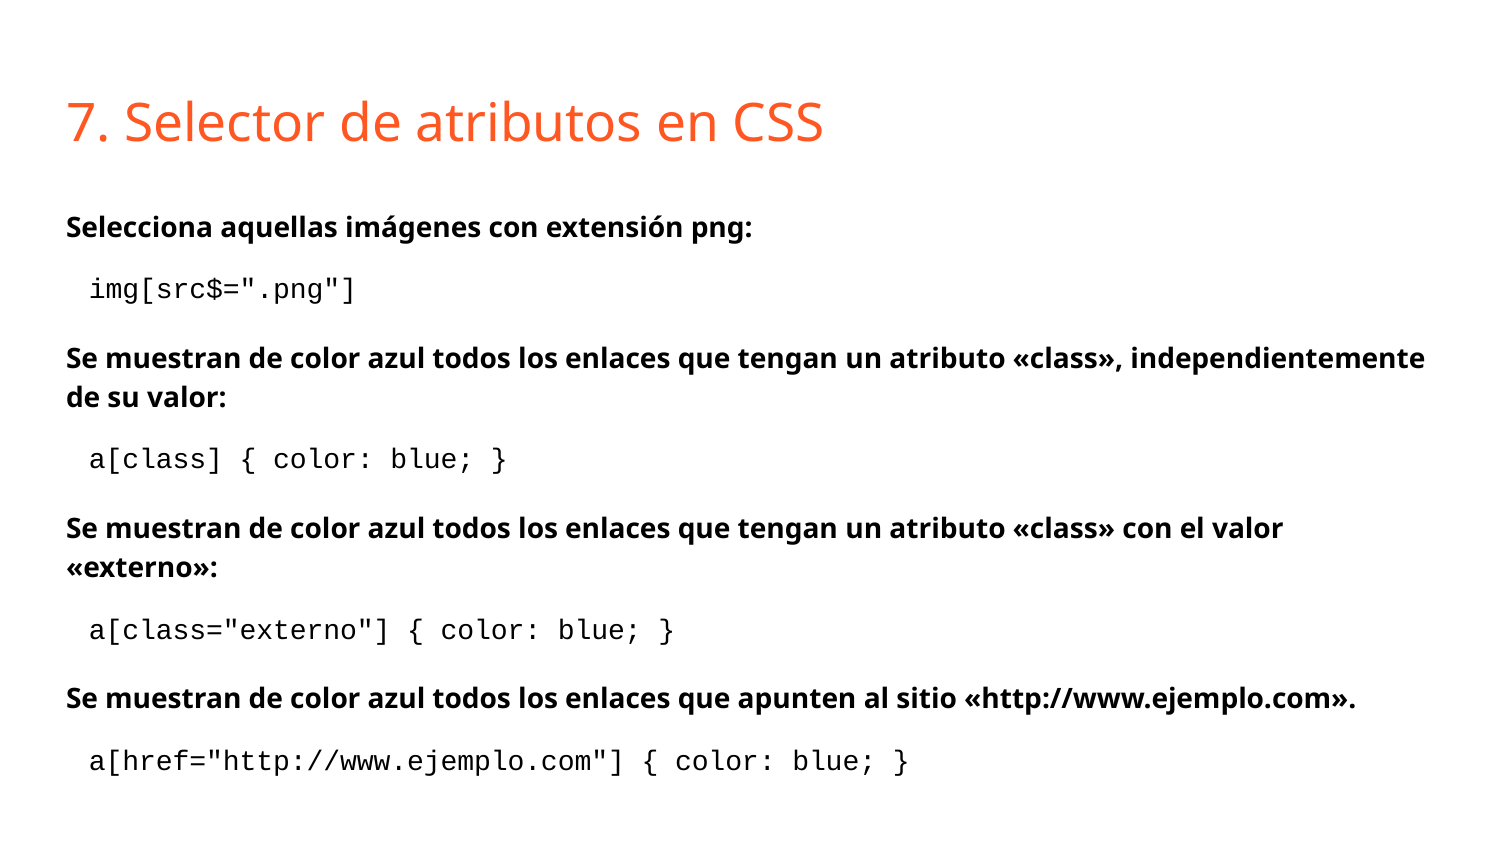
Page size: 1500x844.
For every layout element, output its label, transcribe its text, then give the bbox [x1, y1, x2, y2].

title 7. Selector de atributos en CSS [51, 72, 1449, 167]
list Selecciona aquellas imágenes con extensión png: img[src$=".png"] Se muestran de color azul todos los enlaces que tengan un atributo «class», independientemente de su valor: a[class] { color: blue; } Se muestran de color azul todos los enlaces que tengan un atributo «class» con el valor «externo»: a[class="externo"] { color: blue; } Se muestran de color azul todos los enlaces que apunten al sitio «http://www.ejemplo.com». a[href="http://www.ejemplo.com"] { color: blue; } [51, 189, 1449, 829]
